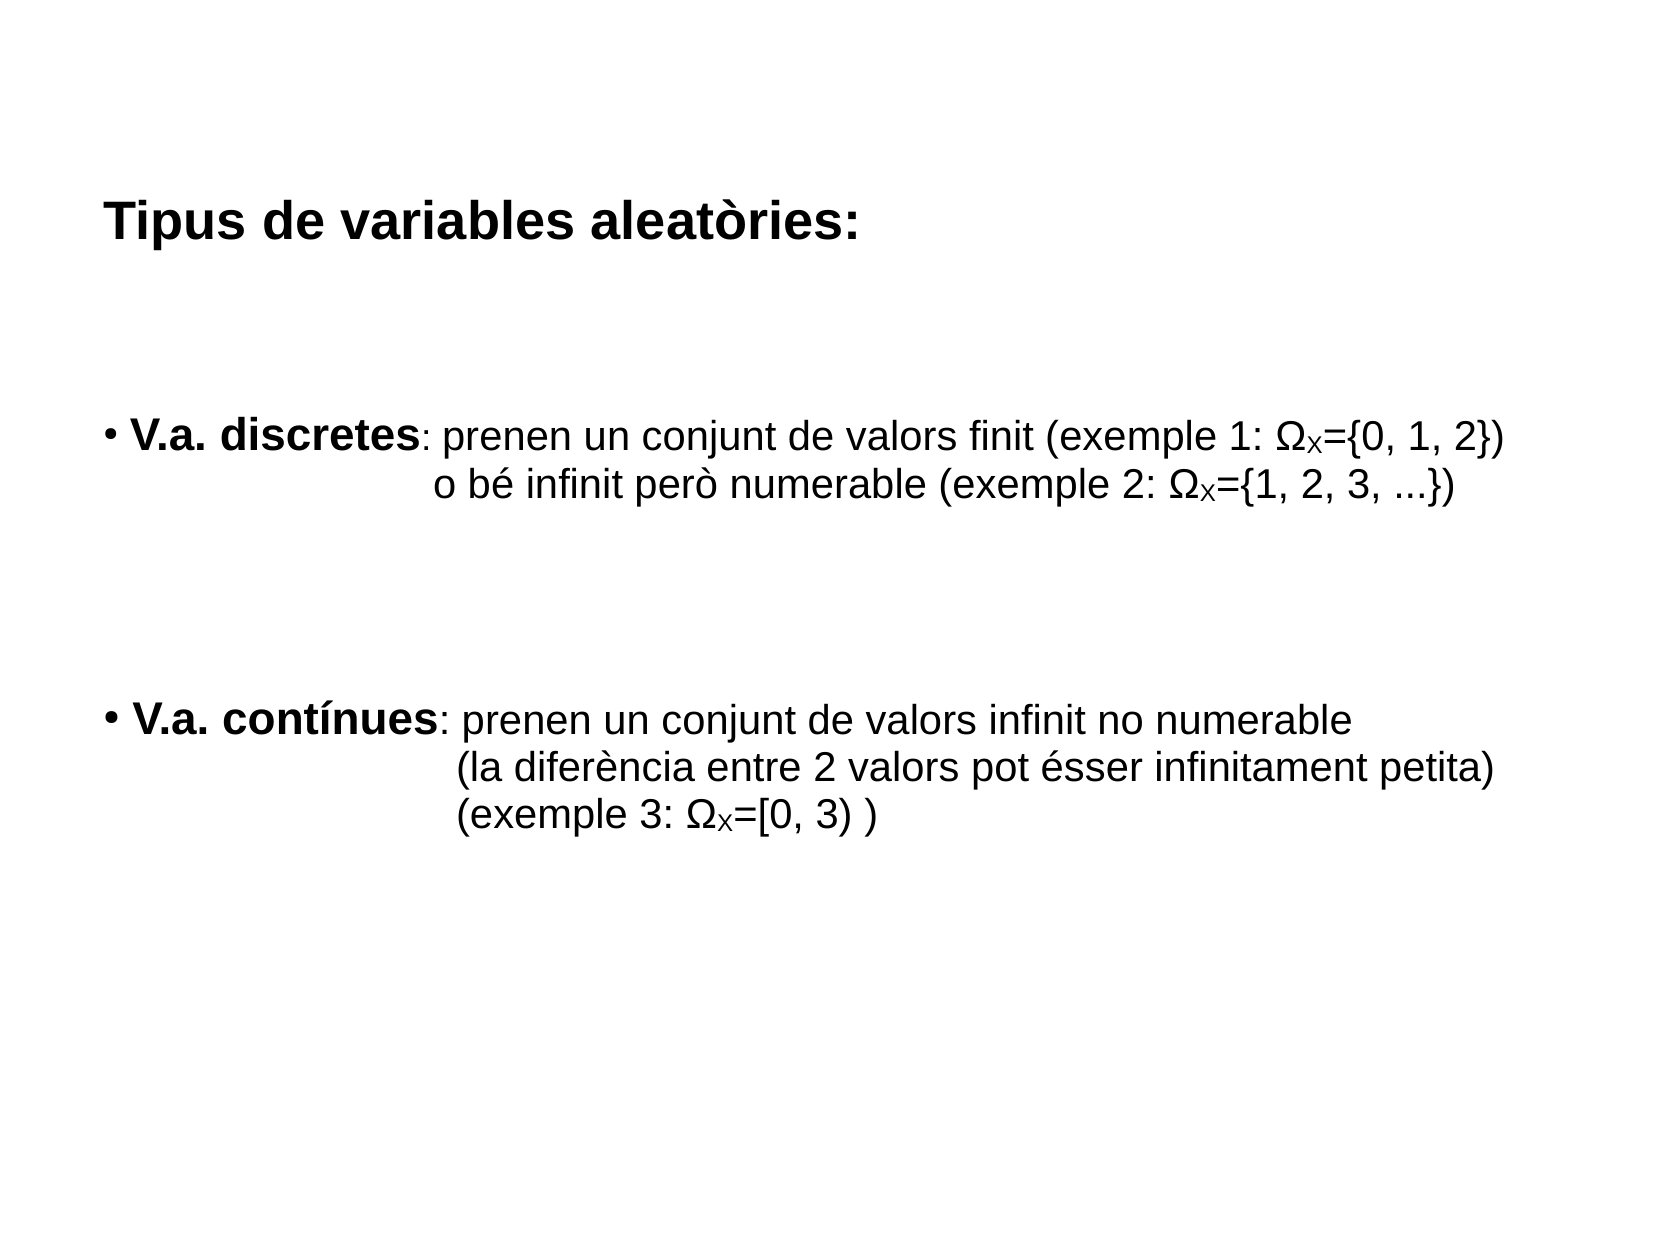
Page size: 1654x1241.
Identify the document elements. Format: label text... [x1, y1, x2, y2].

text_box Tipus de variables aleatòries: V.a. discretes: prenen un conjunt de valors finit (exemple 1: ΩX={0, 1, 2}) o bé infinit però numerable (exemple 2: ΩX={1, 2, 3, ...}) V.a. contínues: prenen un conjunt de valors infinit no numerable (la diferència entre 2 valors pot ésser infinitament petita) (exemple 3: ΩX=[0, 3) ) [88, 183, 1654, 975]
